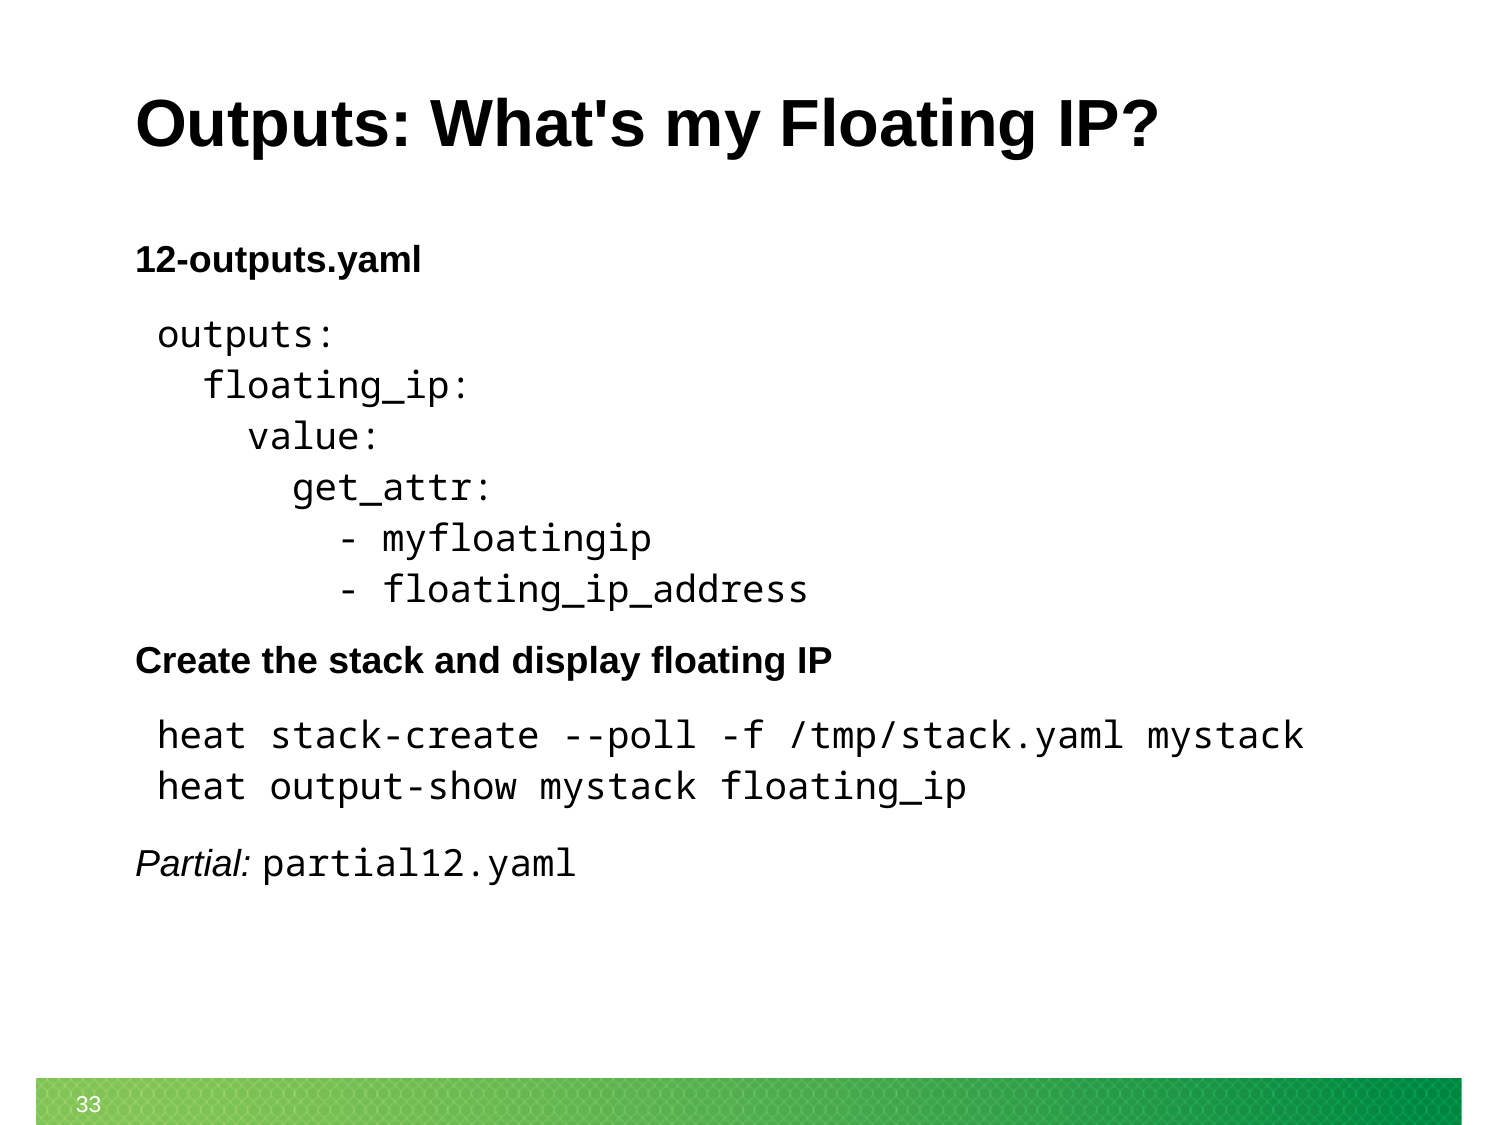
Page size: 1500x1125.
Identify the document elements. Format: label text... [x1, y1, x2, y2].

picture [36, 1078, 1462, 1125]
list 12-outputs.yaml outputs: floating_ip: value: get_attr: - myfloatingip - floating_ip_address Create the stack and display floating IP heat stack-create --poll -f /tmp/stack.yaml mystack heat output-show mystack floating_ip Partial: partial12.yaml [135, 238, 1372, 892]
title Outputs: What's my Floating IP? [135, 41, 1372, 204]
